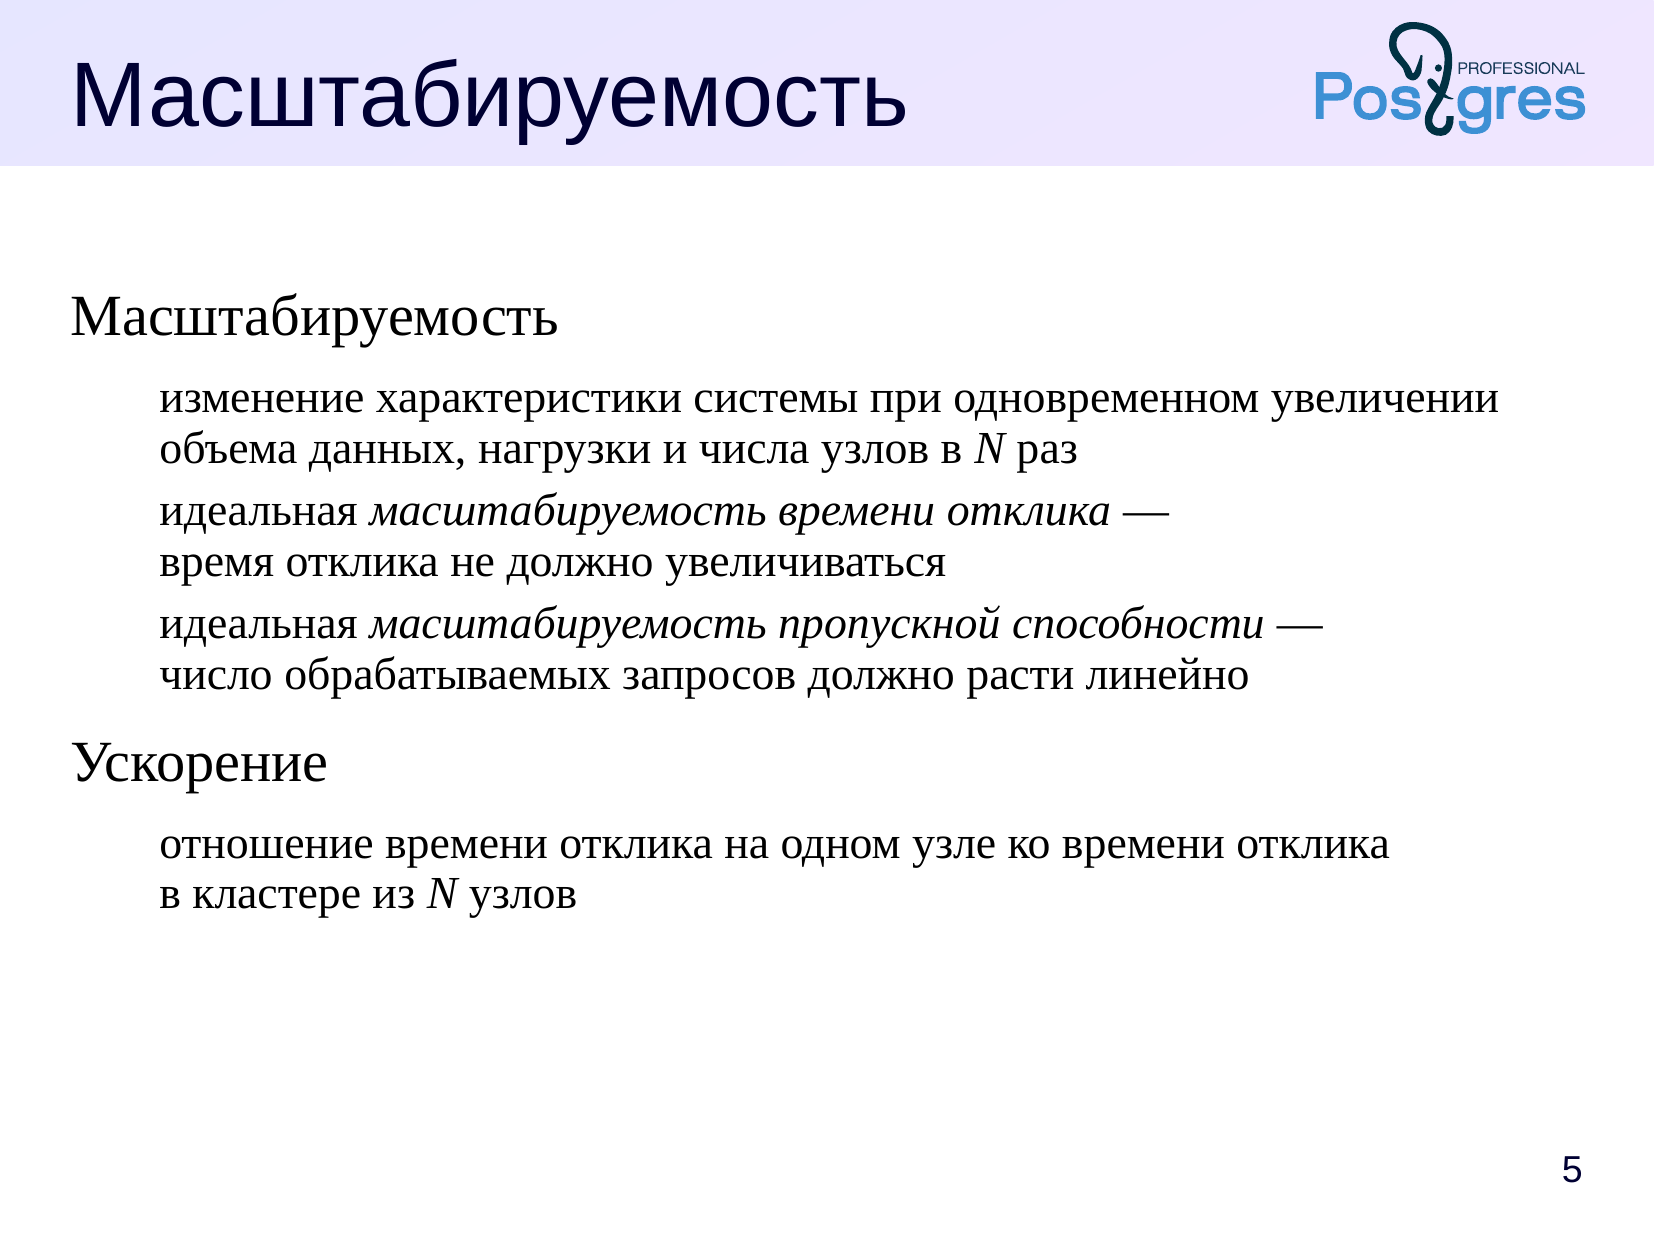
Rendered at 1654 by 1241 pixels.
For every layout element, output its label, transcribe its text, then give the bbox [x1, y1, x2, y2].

list Масштабируемость изменение характеристики системы при одновременном увеличении объема данных, нагрузки и числа узлов в N раз идеальная масштабируемость времени отклика — время отклика не должно увеличиваться идеальная масштабируемость пропускной способности — число обрабатываемых запросов должно расти линейно Ускорение отношение времени отклика на одном узле ко времени отклика в кластере из N узлов [70, 283, 1583, 1141]
title Масштабируемость [70, 43, 1241, 147]
